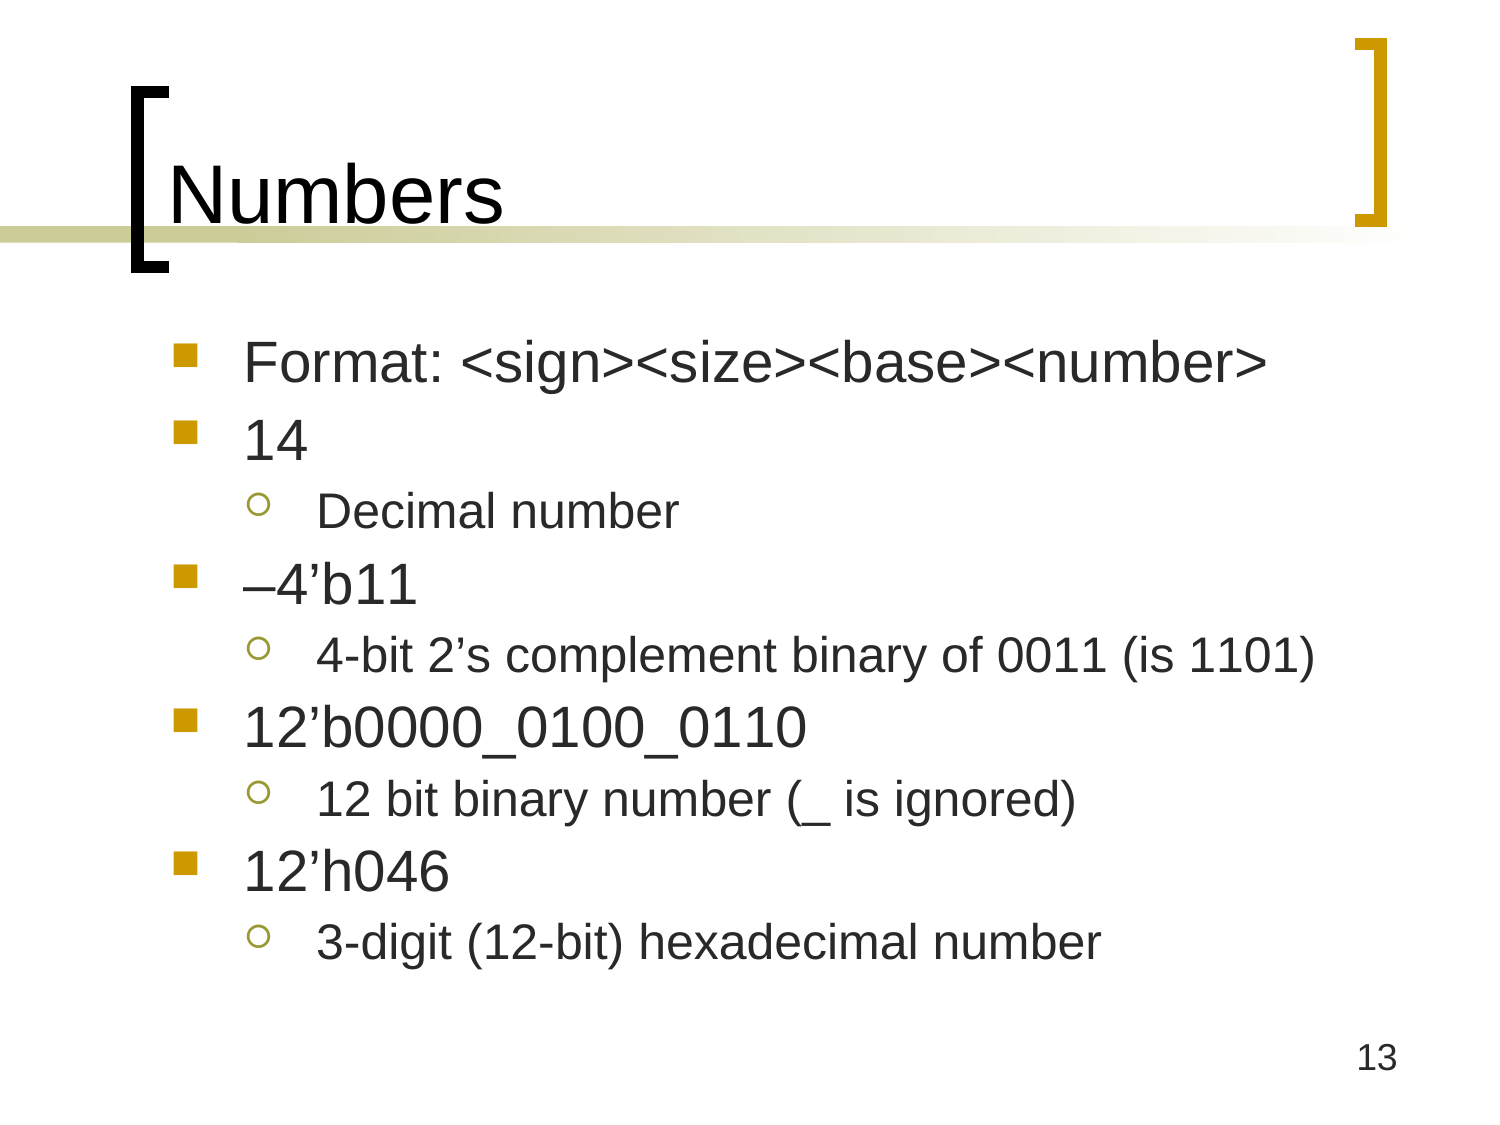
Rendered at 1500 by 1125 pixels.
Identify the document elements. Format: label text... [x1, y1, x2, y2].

title Numbers [152, 15, 1328, 248]
list Format: <sign><size><base><number> 14 Decimal number –4’b11 4-bit 2’s complement binary of 0011 (is 1101) 12’b0000_0100_0110 12 bit binary number (_ is ignored) 12’h046 3-digit (12-bit) hexadecimal number [155, 324, 1413, 1000]
